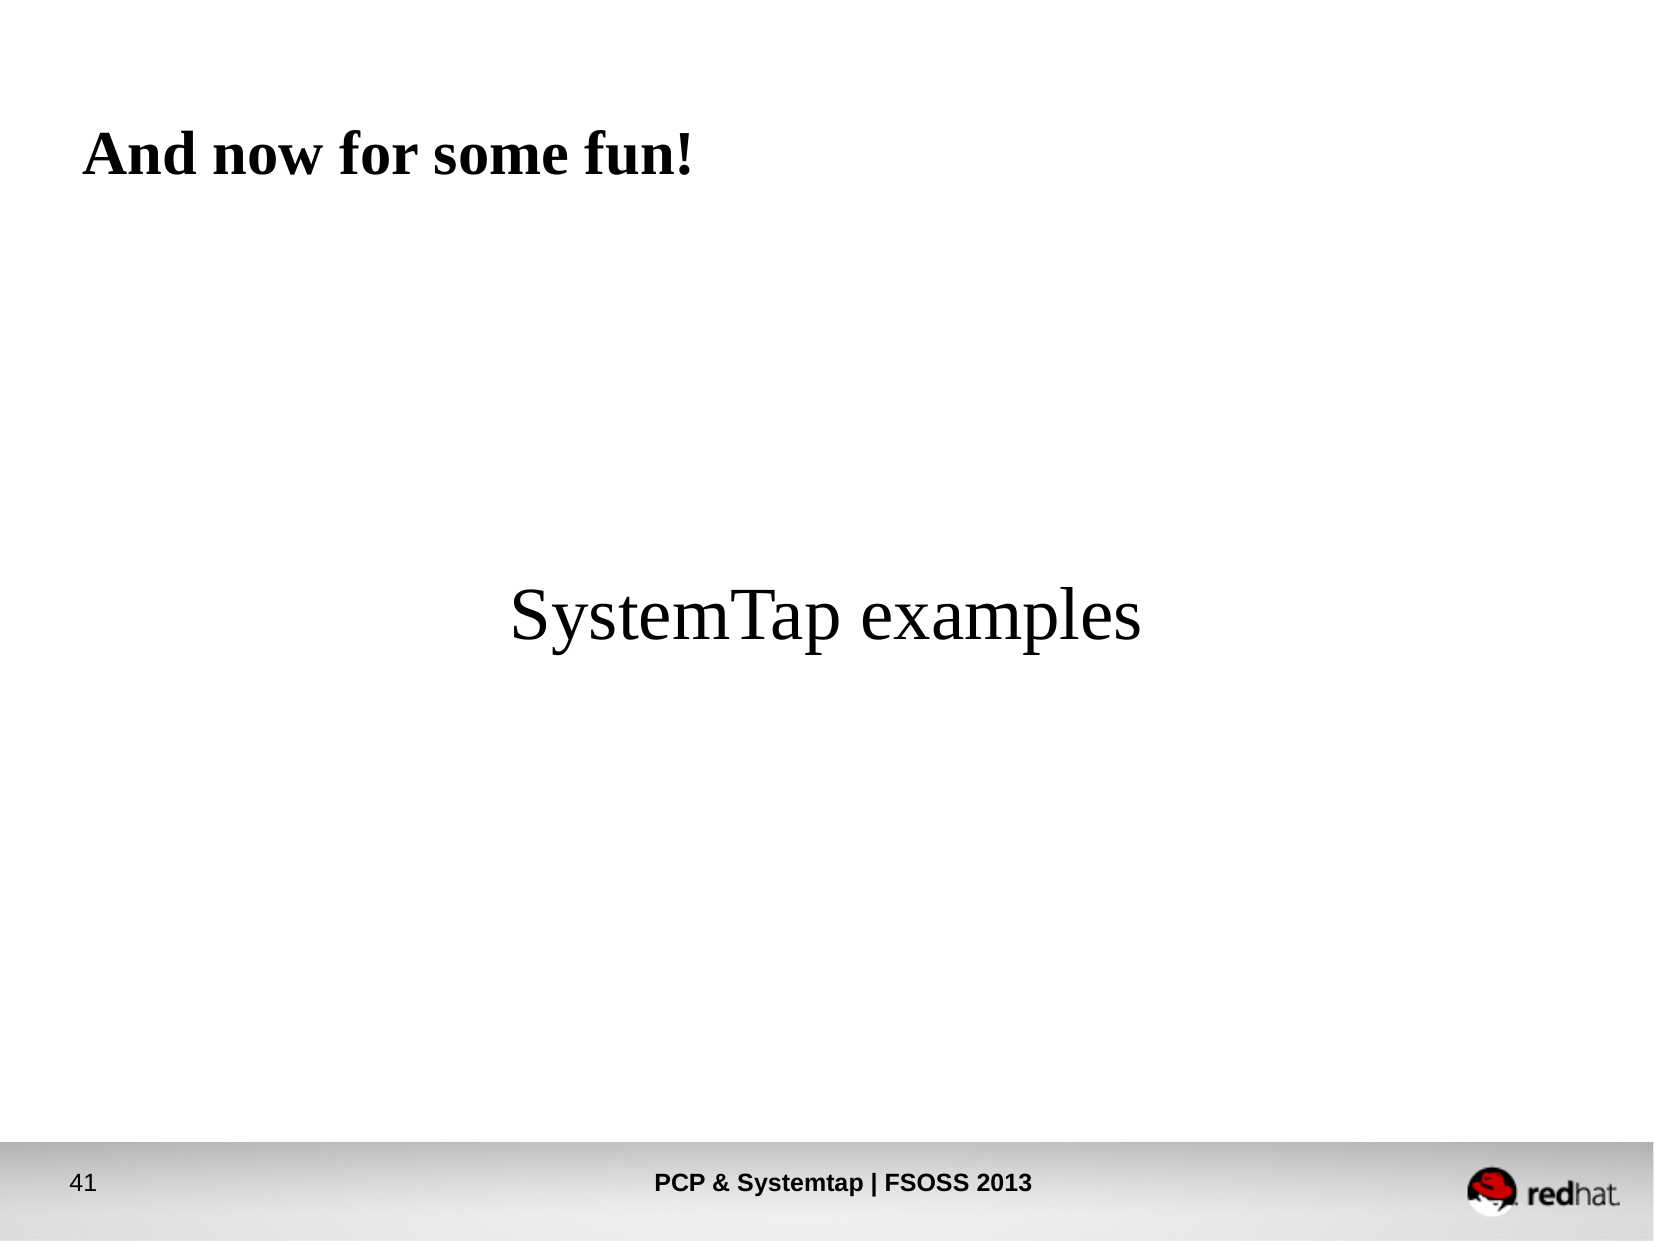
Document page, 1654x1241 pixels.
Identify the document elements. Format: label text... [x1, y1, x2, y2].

list SystemTap examples [82, 290, 1571, 995]
picture [0, 1142, 1654, 1241]
title And now for some fun! [82, 49, 1571, 257]
